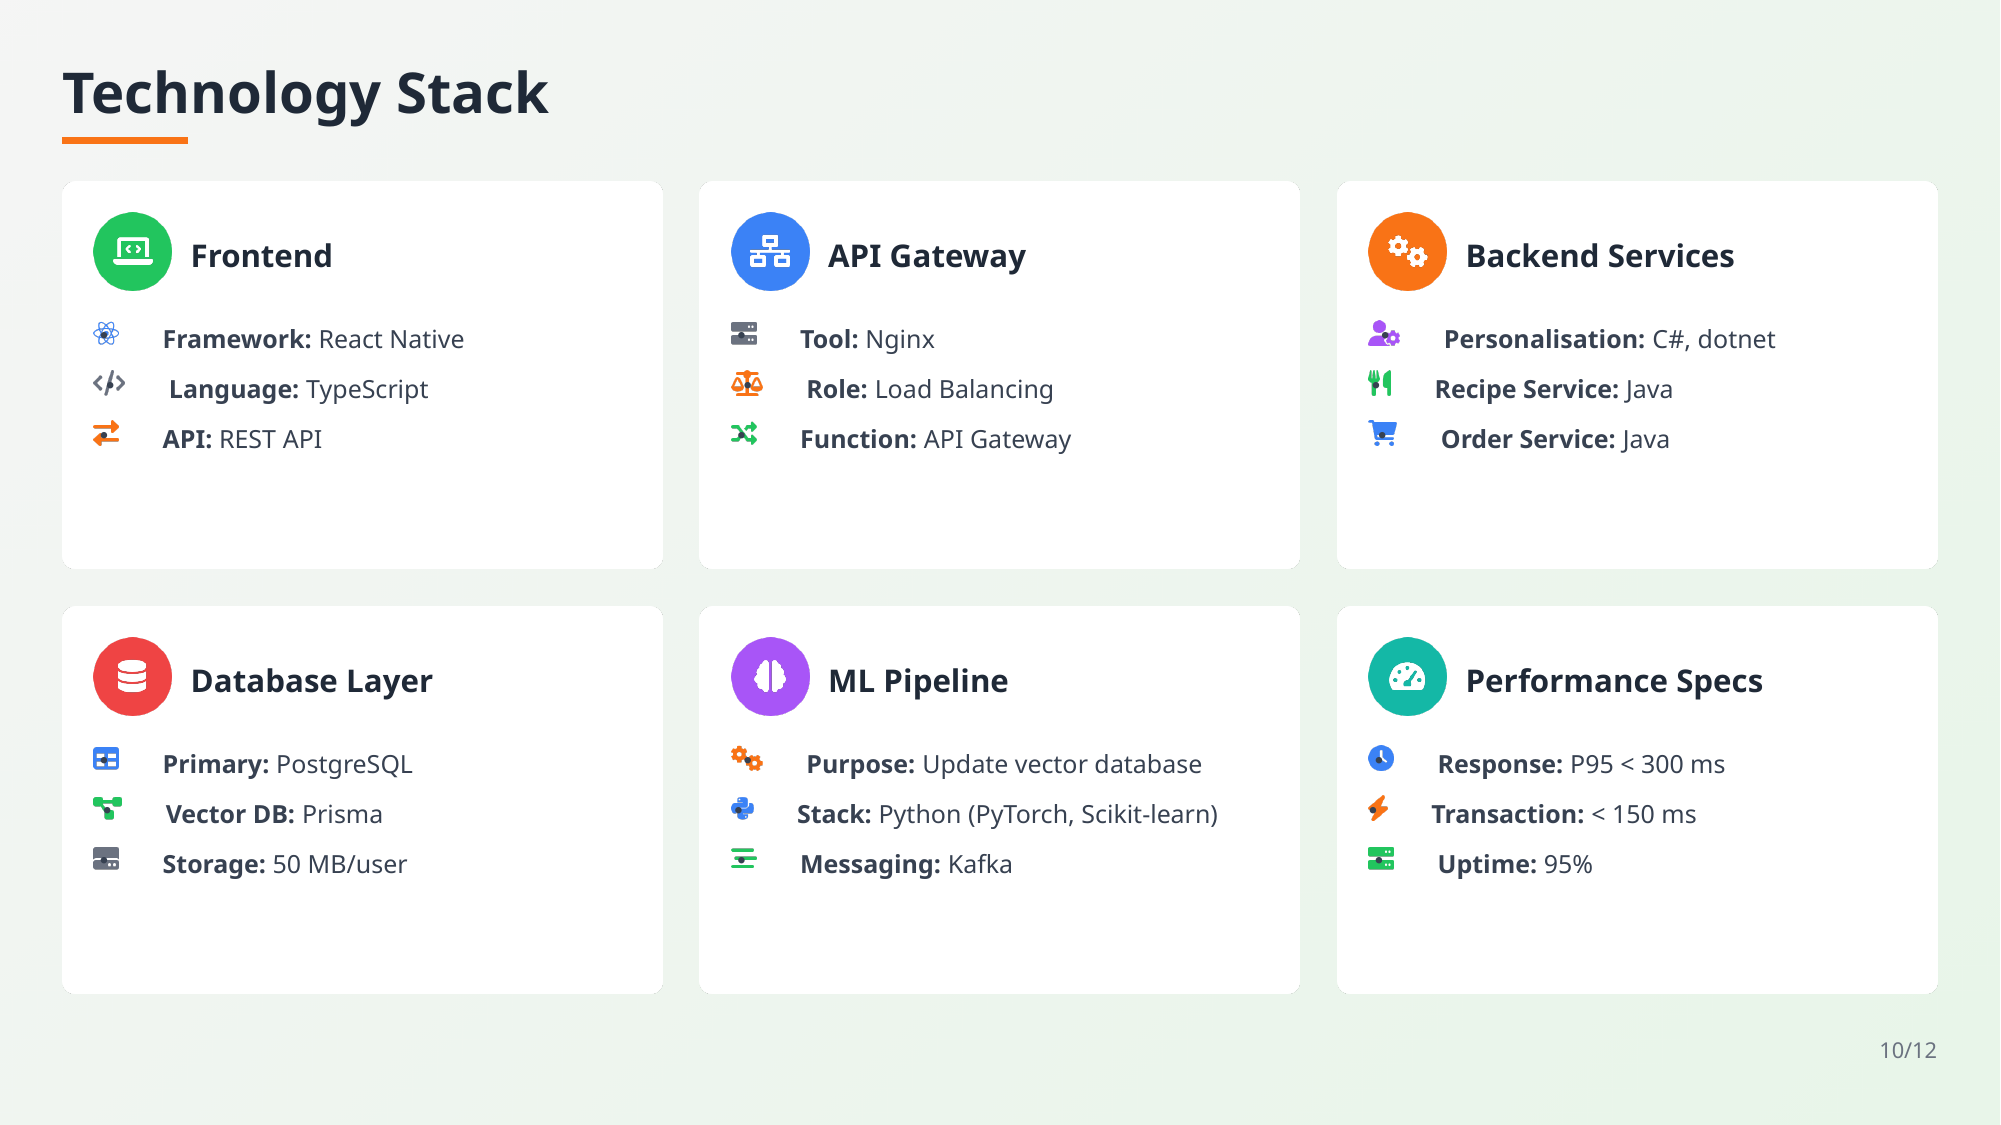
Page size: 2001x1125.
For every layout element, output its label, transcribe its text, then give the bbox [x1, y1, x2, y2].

text_box Role: Load Balancing [743, 365, 1371, 404]
text_box Performance Specs [1465, 654, 1874, 699]
text_box Recipe Service: Java [1371, 365, 2000, 404]
text_box Purpose: Update vector database [743, 740, 1374, 779]
text_box Backend Services [1465, 229, 1836, 274]
text_box Tool: Nginx [737, 315, 1307, 354]
text_box Vector DB: Prisma [103, 790, 734, 829]
text_box Language: TypeScript [106, 365, 743, 404]
text_box Frontend [190, 229, 382, 274]
text_box Stack: Python (PyTorch, Scikit-learn) [734, 790, 1368, 829]
text_box Storage: 50 MB/user [99, 840, 737, 879]
text_box Technology Stack [62, 62, 1938, 125]
text_box Personalisation: C#, dotnet [1381, 315, 2000, 354]
text_box API: REST API [99, 415, 669, 454]
text_box Database Layer [190, 654, 520, 699]
text_box Framework: React Native [99, 315, 737, 354]
picture [0, 0, 2000, 1125]
text_box Messaging: Kafka [737, 840, 1307, 879]
text_box ML Pipeline [828, 654, 1073, 699]
text_box Primary: PostgreSQL [99, 740, 743, 779]
text_box Response: P95 < 300 ms [1374, 740, 2000, 779]
text_box Order Service: Java [1378, 415, 2000, 454]
text_box Function: API Gateway [737, 415, 1378, 454]
text_box 10/12 [62, 1031, 1938, 1063]
text_box Transaction: < 150 ms [1368, 790, 2000, 829]
text_box Uptime: 95% [1374, 840, 1944, 879]
text_box API Gateway [828, 229, 1095, 274]
